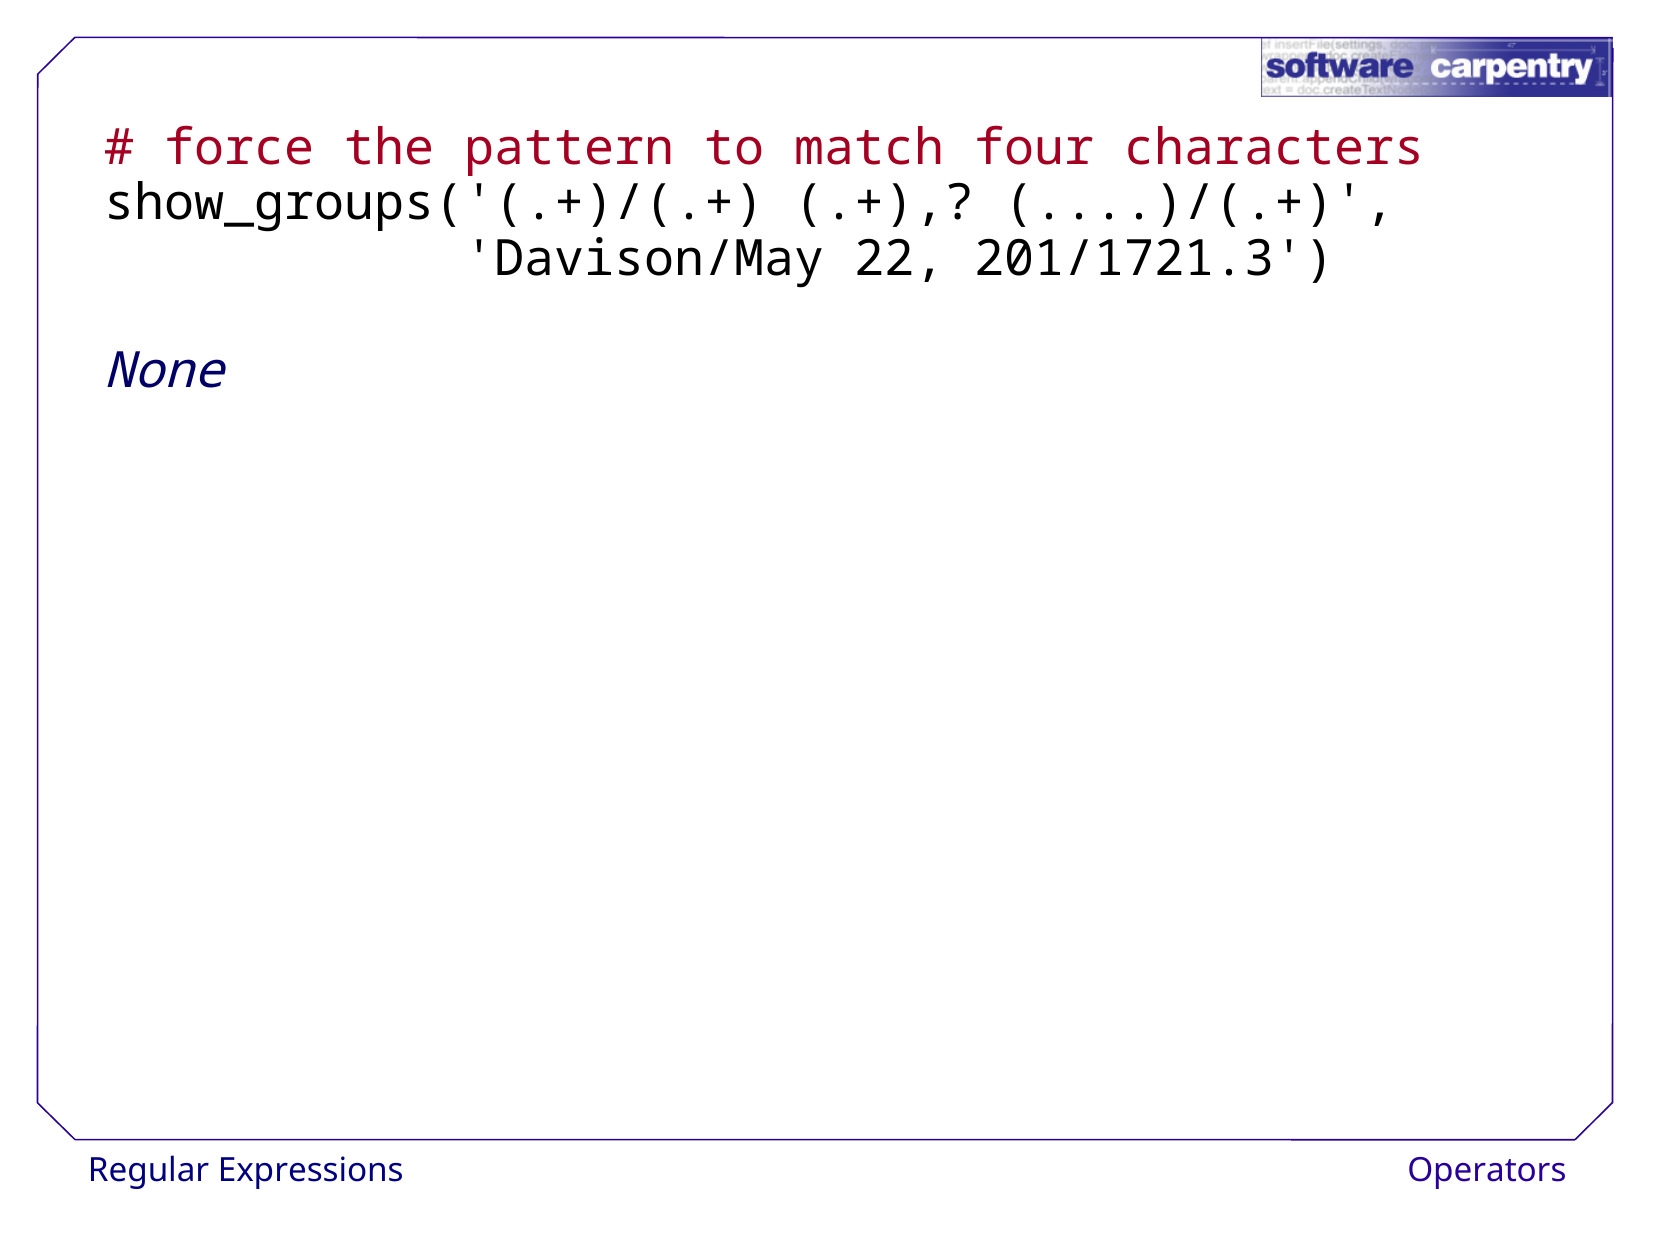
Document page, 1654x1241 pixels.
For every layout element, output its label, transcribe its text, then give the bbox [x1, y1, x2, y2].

picture [1261, 39, 1613, 97]
text_box # force the pattern to match four characters show_groups('(.+)/(.+) (.+),? (....)/(.+)', 'Davison/May 22, 201/1721.3') None [89, 112, 1512, 1074]
